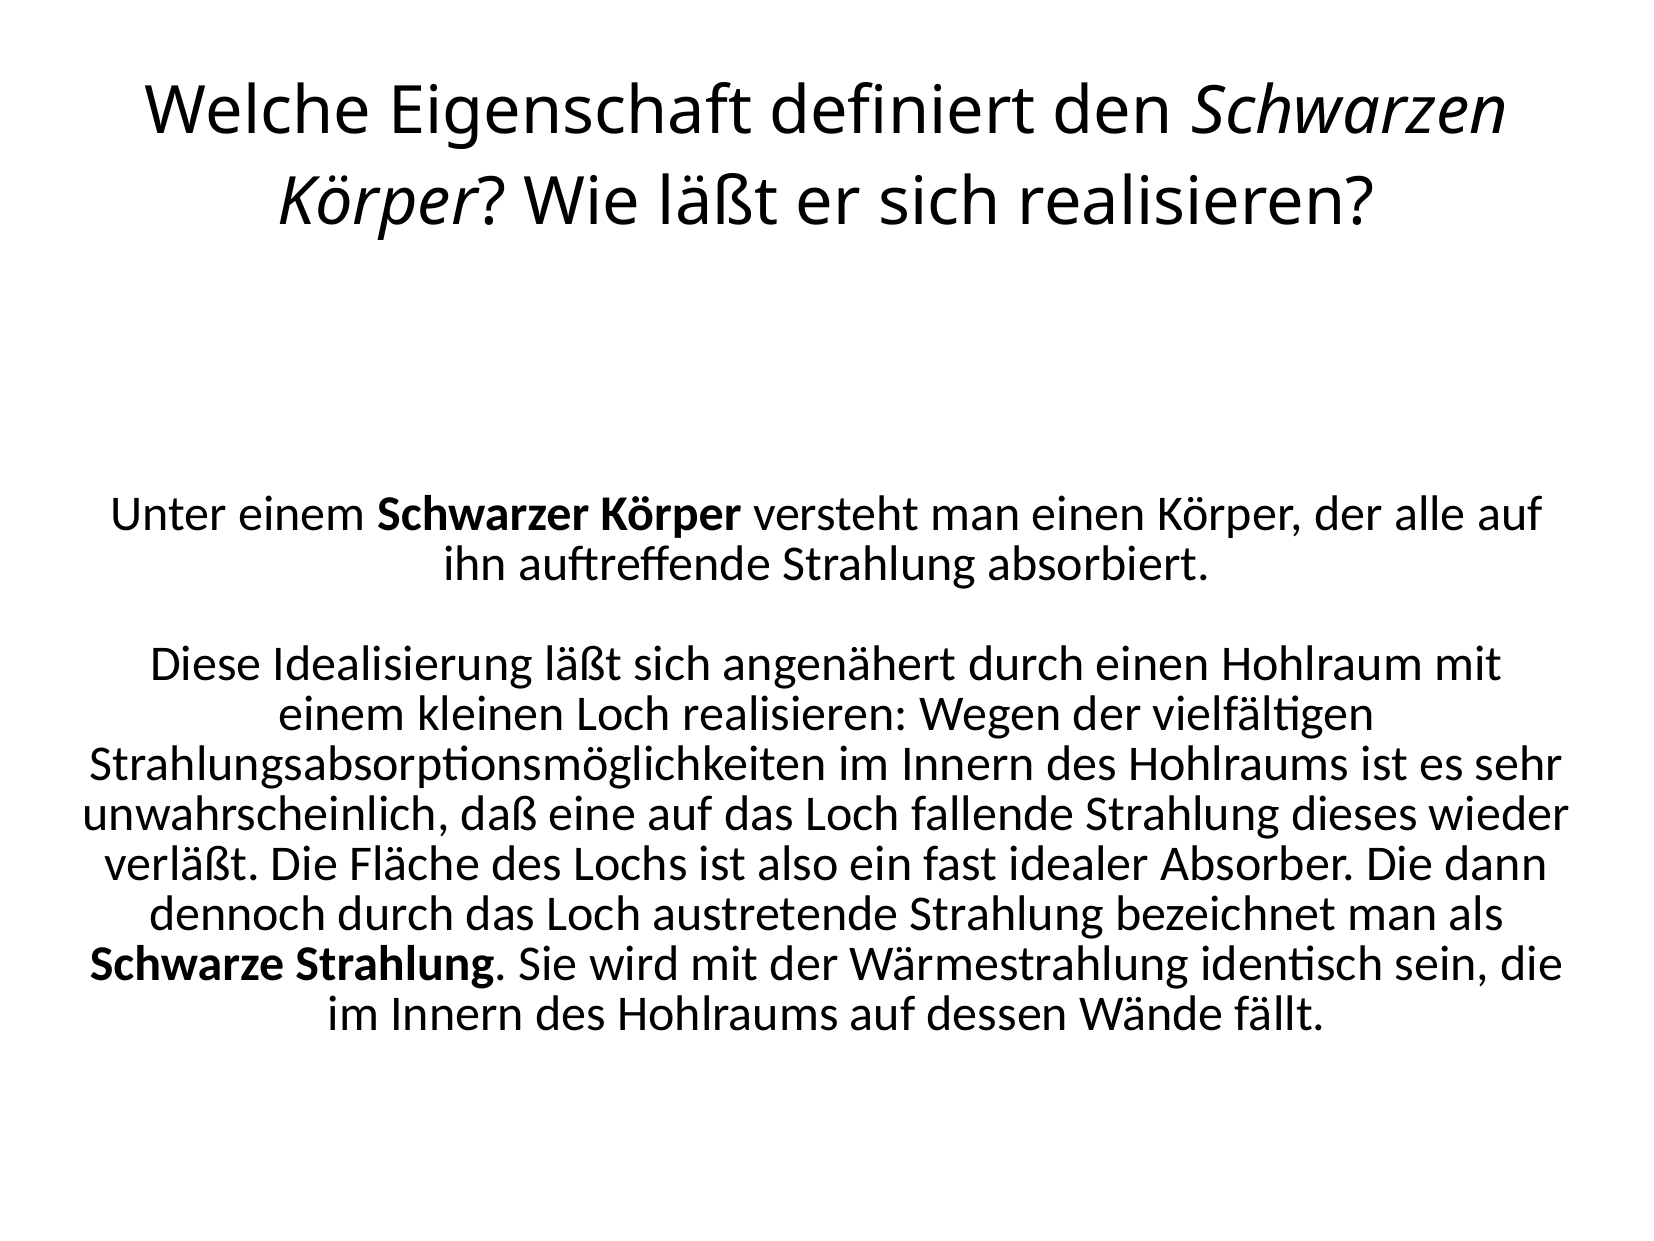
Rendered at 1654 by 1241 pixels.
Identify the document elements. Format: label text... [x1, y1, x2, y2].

title Welche Eigenschaft definiert den Schwarzen Körper? Wie läßt er sich realisieren? [82, 49, 1571, 257]
subtitle Unter einem Schwarzer Körper versteht man einen Körper, der alle auf ihn auftreffende Strahlung absorbiert. Diese Idealisierung läßt sich angenähert durch einen Hohlraum mit einem kleinen Loch realisieren: Wegen der vielfältigen Strahlungsabsorptionsmöglichkeiten im Innern des Hohlraums ist es sehr unwahrscheinlich, daß eine auf das Loch fallende Strahlung dieses wieder verläßt. Die Fläche des Lochs ist also ein fast idealer Absorber. Die dann dennoch durch das Loch austretende Strahlung bezeichnet man als Schwarze Strahlung. Sie wird mit der Wärmestrahlung identisch sein, die im Innern des Hohlraums auf dessen Wände fällt. [82, 408, 1571, 1128]
